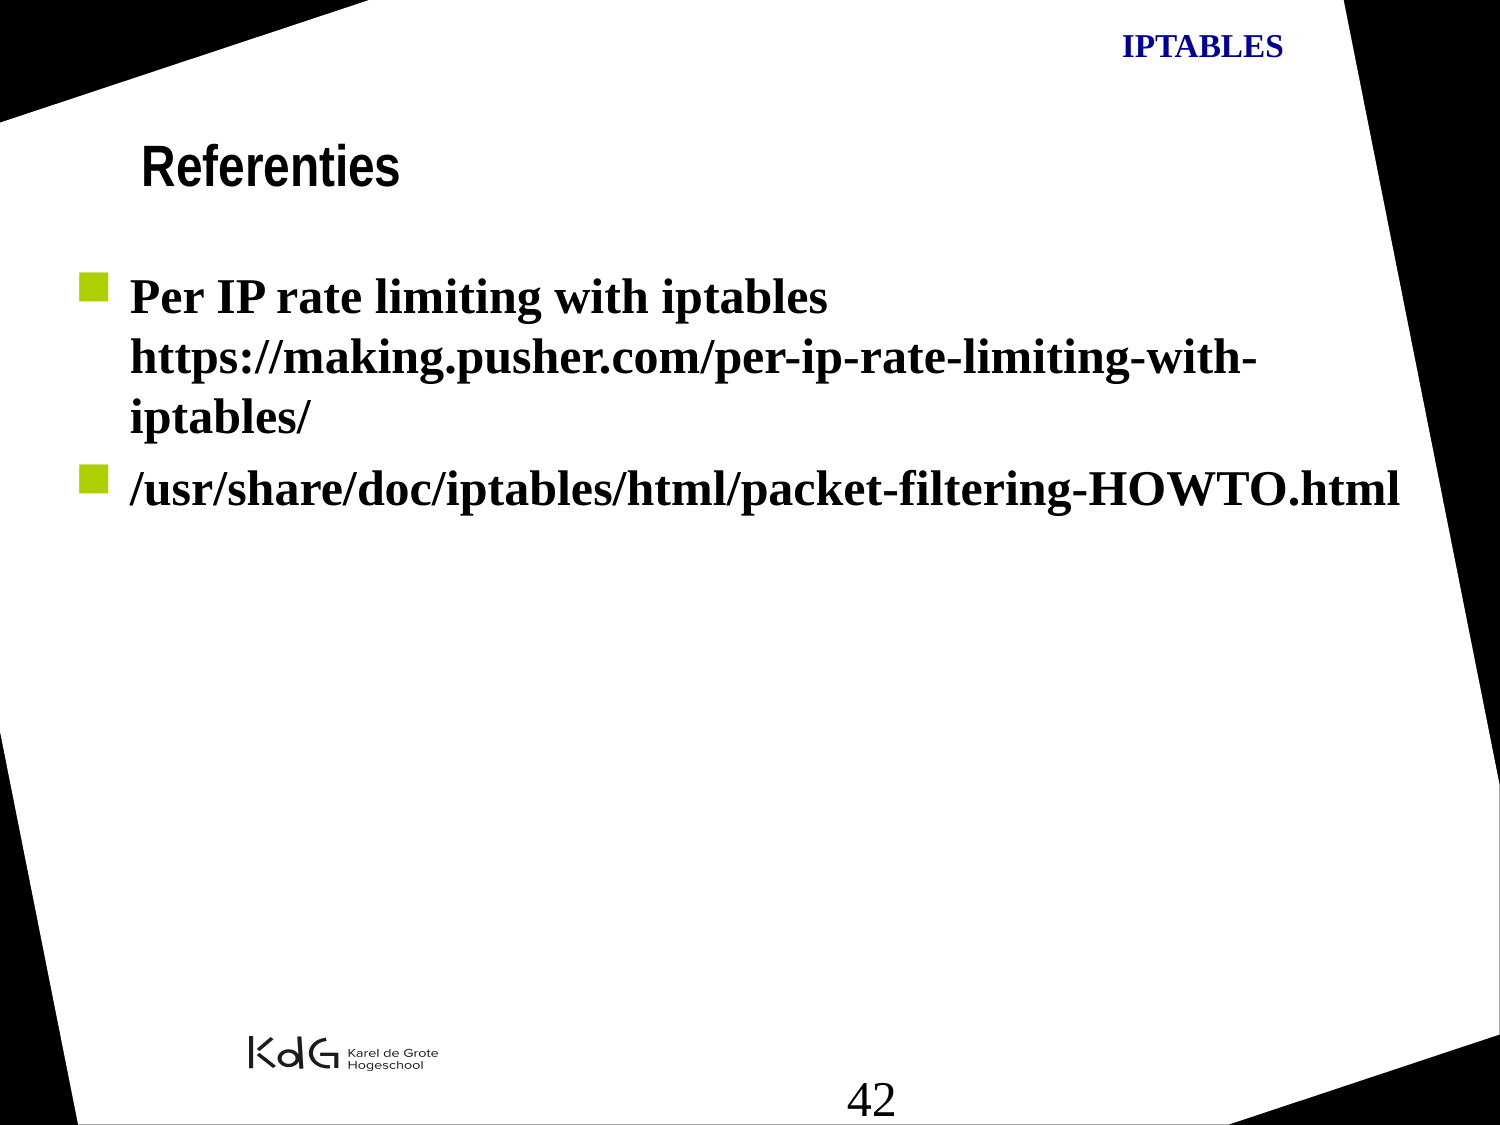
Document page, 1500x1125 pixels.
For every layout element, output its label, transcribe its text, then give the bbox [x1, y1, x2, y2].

picture [249, 1036, 438, 1071]
text_box Referenties [141, 72, 1447, 253]
text_box Per IP rate limiting with iptables https://making.pusher.com/per-ip-rate-limiting-with-iptables/ /usr/share/doc/iptables/html/packet-filtering-HOWTO.html [75, 263, 1425, 1006]
